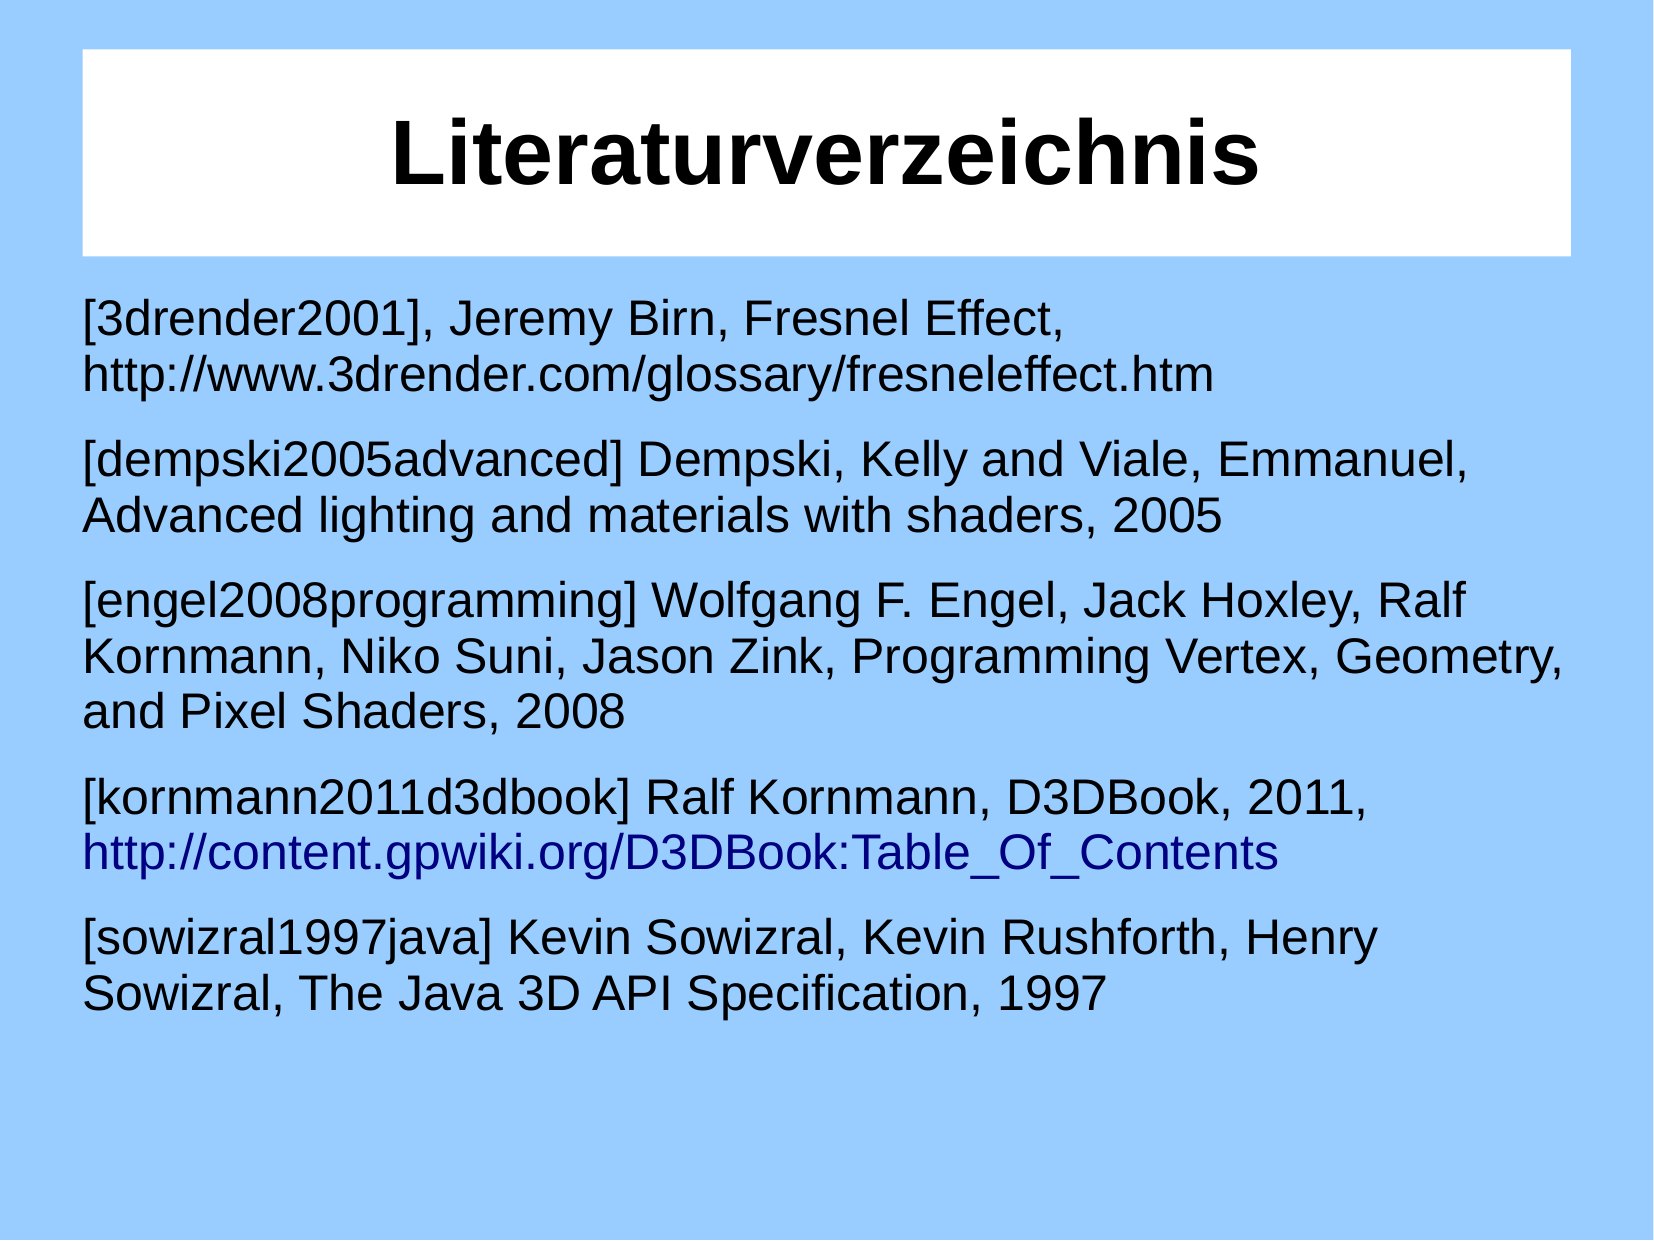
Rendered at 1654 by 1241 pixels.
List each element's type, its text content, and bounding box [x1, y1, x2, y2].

title Literaturverzeichnis [82, 49, 1571, 257]
list [3drender2001], Jeremy Birn, Fresnel Effect, http://www.3drender.com/glossary/fresneleffect.htm [dempski2005advanced] Dempski, Kelly and Viale, Emmanuel, Advanced lighting and materials with shaders, 2005 [engel2008programming] Wolfgang F. Engel, Jack Hoxley, Ralf Kornmann, Niko Suni, Jason Zink, Programming Vertex, Geometry, and Pixel Shaders, 2008 [kornmann2011d3dbook] Ralf Kornmann, D3DBook, 2011, http://content.gpwiki.org/D3DBook:Table_Of_Contents [sowizral1997java] Kevin Sowizral, Kevin Rushforth, Henry Sowizral, The Java 3D API Specification, 1997 [82, 290, 1571, 1170]
